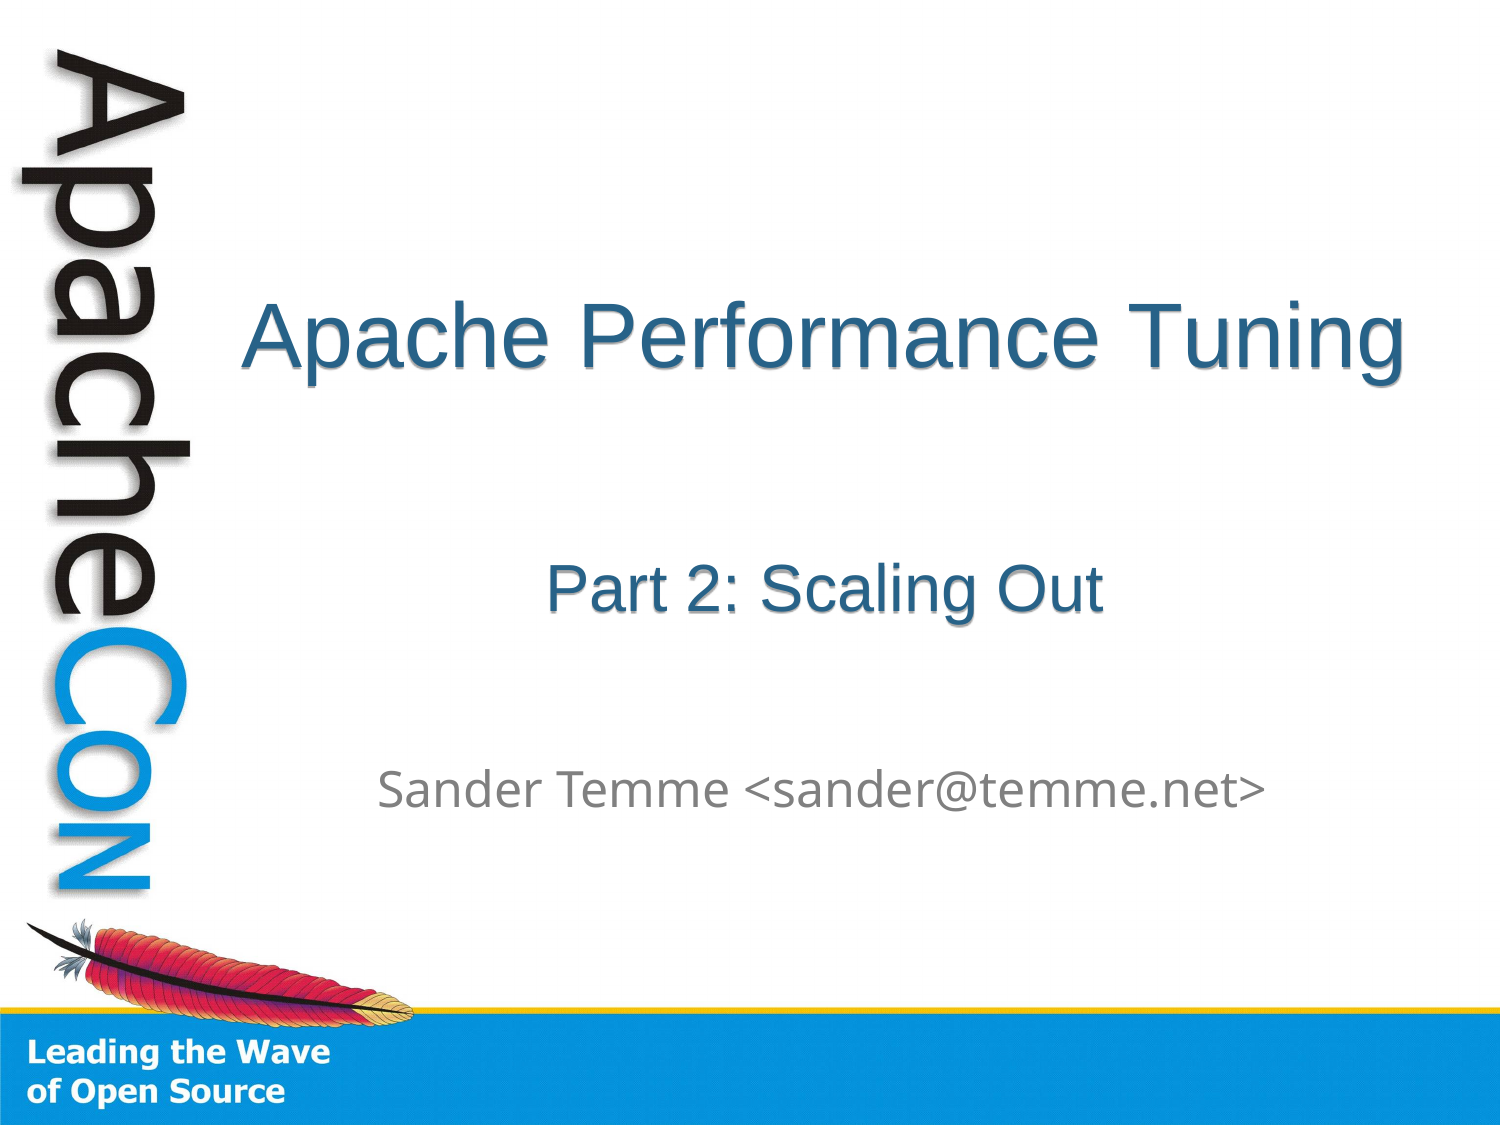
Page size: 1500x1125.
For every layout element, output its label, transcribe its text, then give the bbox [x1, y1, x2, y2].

title Apache Performance Tuning [225, 237, 1426, 426]
subtitle Part 2: Scaling Out [300, 537, 1351, 826]
text_box Sander Temme <sander@temme.net> [362, 750, 1231, 826]
